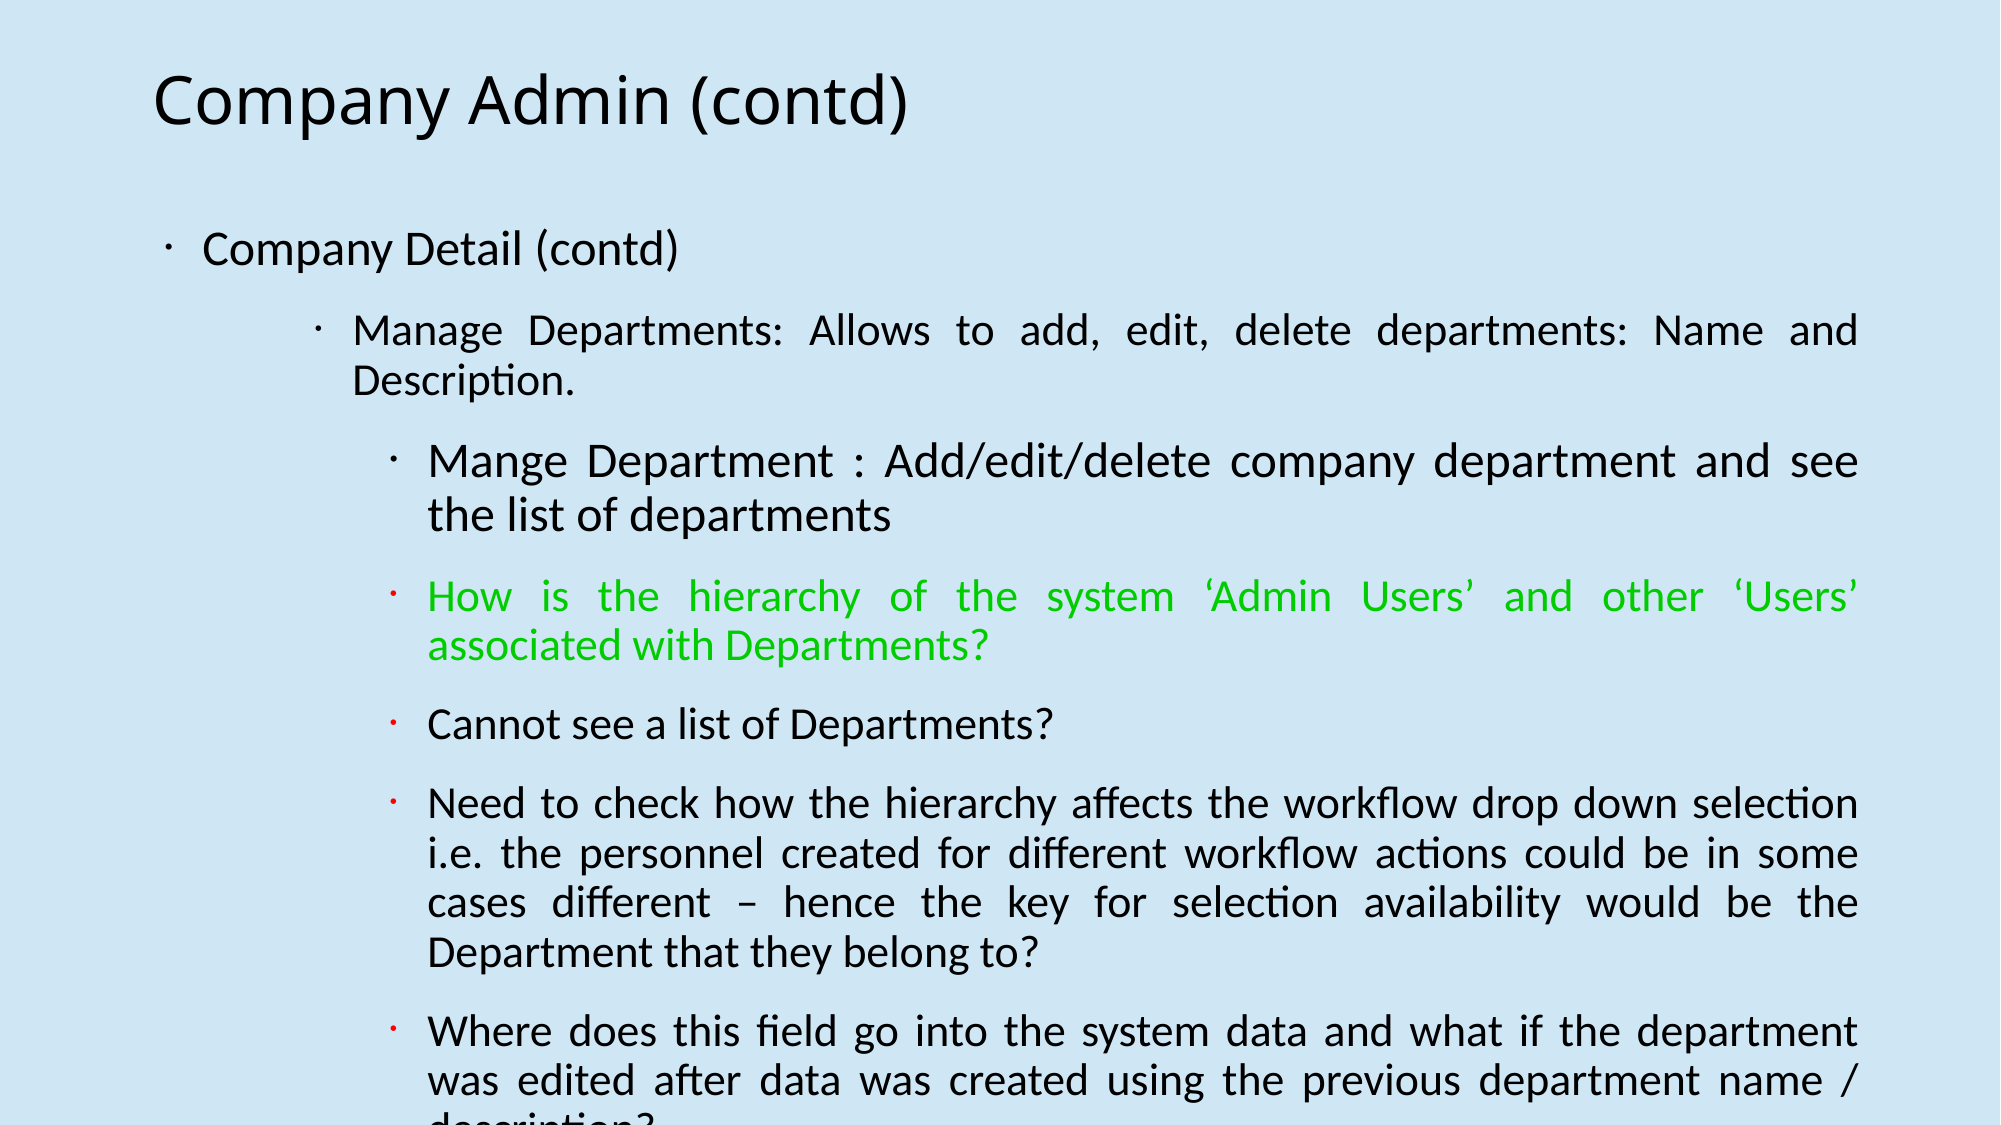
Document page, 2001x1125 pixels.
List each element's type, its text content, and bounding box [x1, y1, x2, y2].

title Company Admin (contd) [137, 59, 1863, 176]
list Company Detail (contd) Manage Departments: Allows to add, edit, delete departments: Name and Description. Mange Department : Add/edit/delete company department and see the list of departments How is the hierarchy of the system ‘Admin Users’ and other ‘Users’ associated with Departments? Cannot see a list of Departments? Need to check how the hierarchy affects the workflow drop down selection i.e. the personnel created for different workflow actions could be in some cases different – hence the key for selection availability would be the Department that they belong to? Where does this field go into the system data and what if the department was edited after data was created using the previous department name / description? Generally speaking there is no Back button to go to the previous screen? [150, 215, 1876, 1021]
